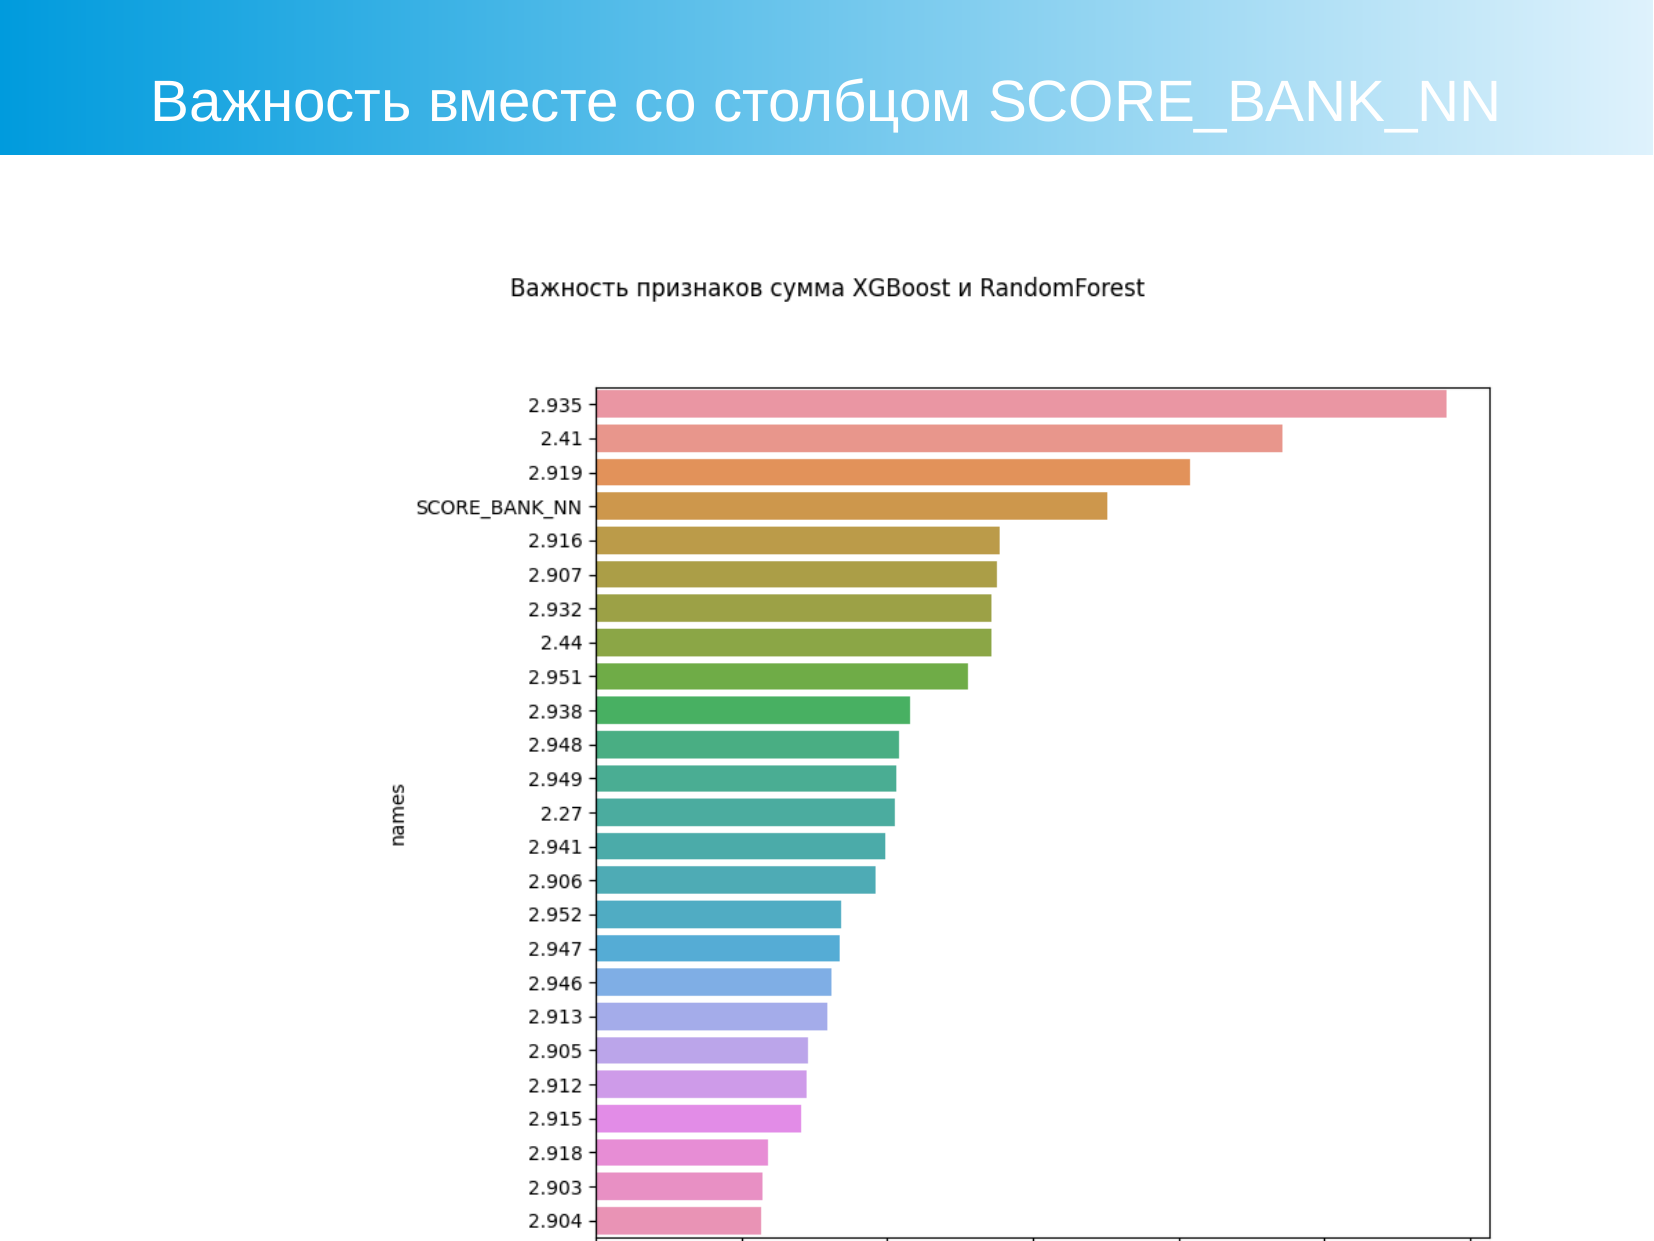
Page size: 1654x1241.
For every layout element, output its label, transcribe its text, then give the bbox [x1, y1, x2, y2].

picture [0, 255, 1654, 1241]
title Важность вместе со столбцом SCORE_BANK_NN [82, 49, 1571, 155]
